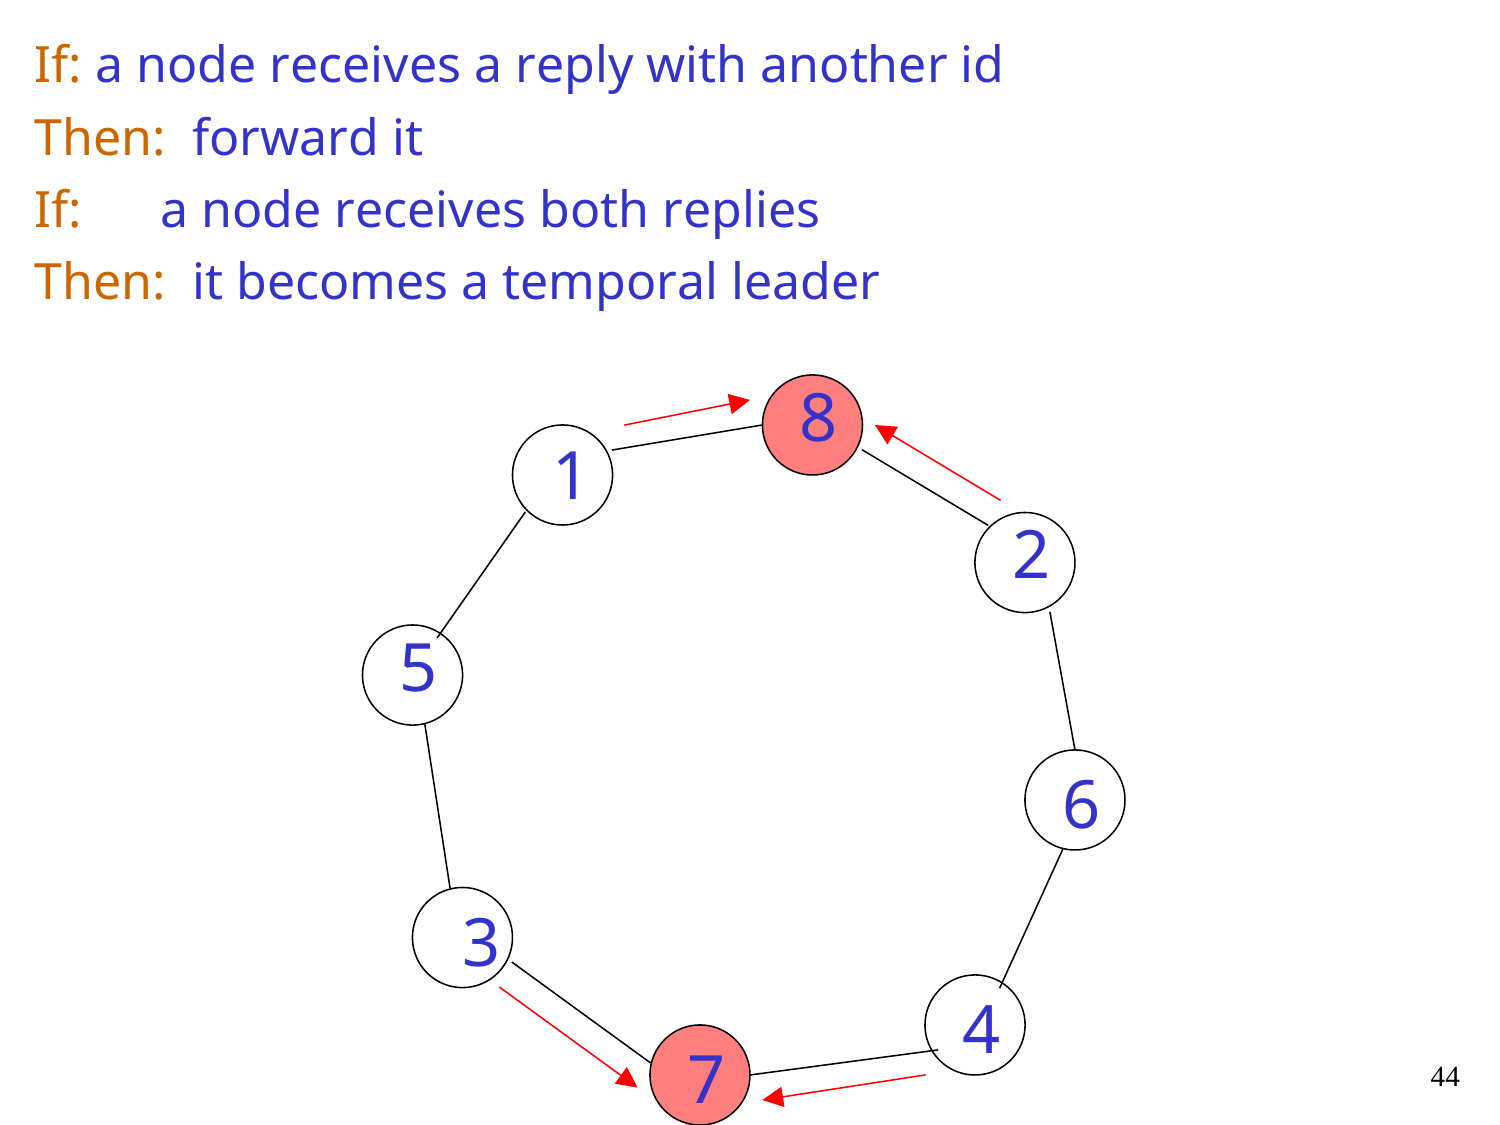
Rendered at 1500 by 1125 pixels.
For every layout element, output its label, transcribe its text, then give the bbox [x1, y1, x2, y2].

text_box 8 [784, 366, 853, 463]
text_box [649, 1033, 672, 1117]
text_box [853, 395, 863, 455]
text_box 1 [537, 424, 606, 521]
text_box 2 [997, 504, 1066, 600]
text_box 6 [1047, 754, 1116, 850]
text_box [741, 1046, 750, 1104]
text_box 5 [384, 616, 453, 713]
text_box [680, 1024, 720, 1029]
text_box 7 [672, 1029, 741, 1125]
text_box If: a node receives a reply with another id Then: forward it If: a node receives both replies Then: it becomes a temporal leader [20, 24, 1034, 318]
text_box <number> [1162, 1049, 1476, 1101]
text_box [762, 383, 845, 475]
text_box 3 [447, 891, 516, 988]
text_box 4 [947, 979, 1016, 1075]
